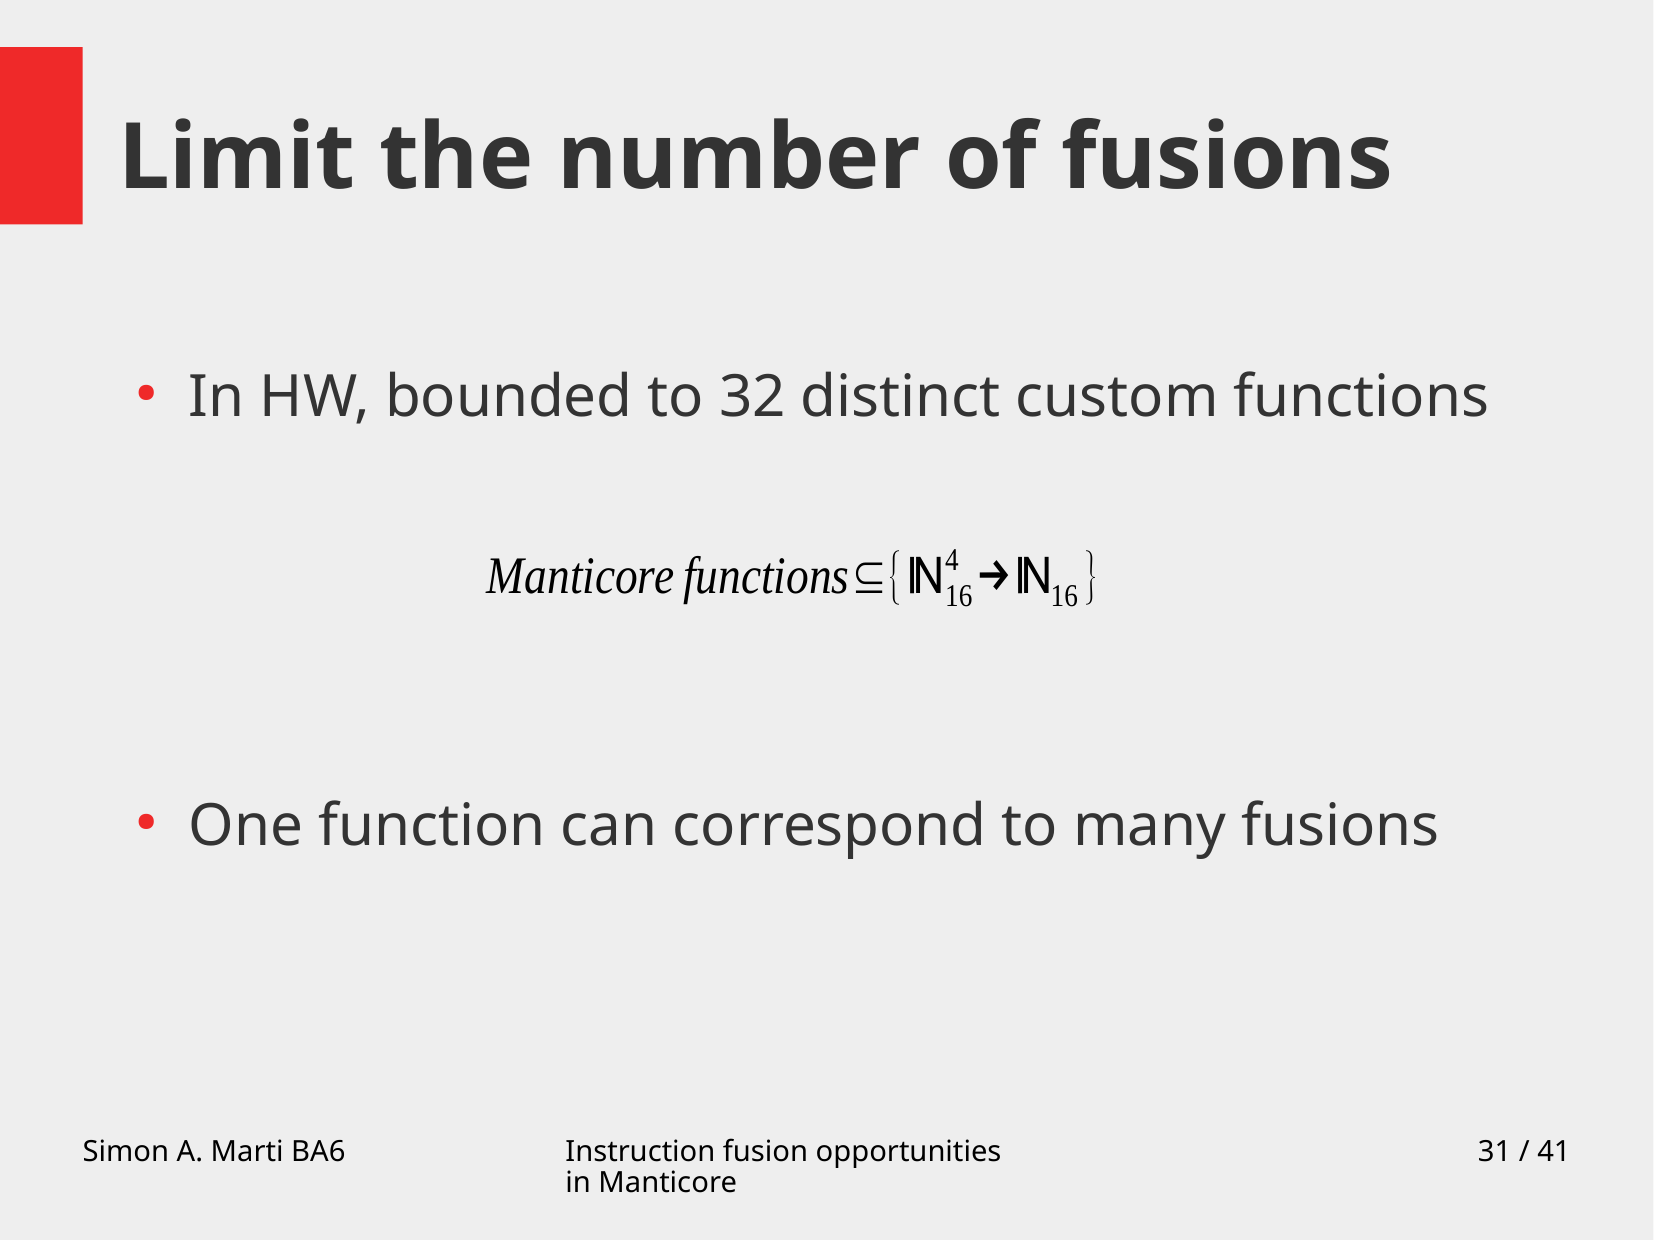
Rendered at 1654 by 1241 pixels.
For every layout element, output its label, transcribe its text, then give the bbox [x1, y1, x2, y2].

list In HW, bounded to 32 distinct custom functions One function can correspond to many fusions [118, 354, 1536, 1074]
chart [472, 540, 1112, 615]
title Limit the number of fusions [118, 49, 1571, 257]
